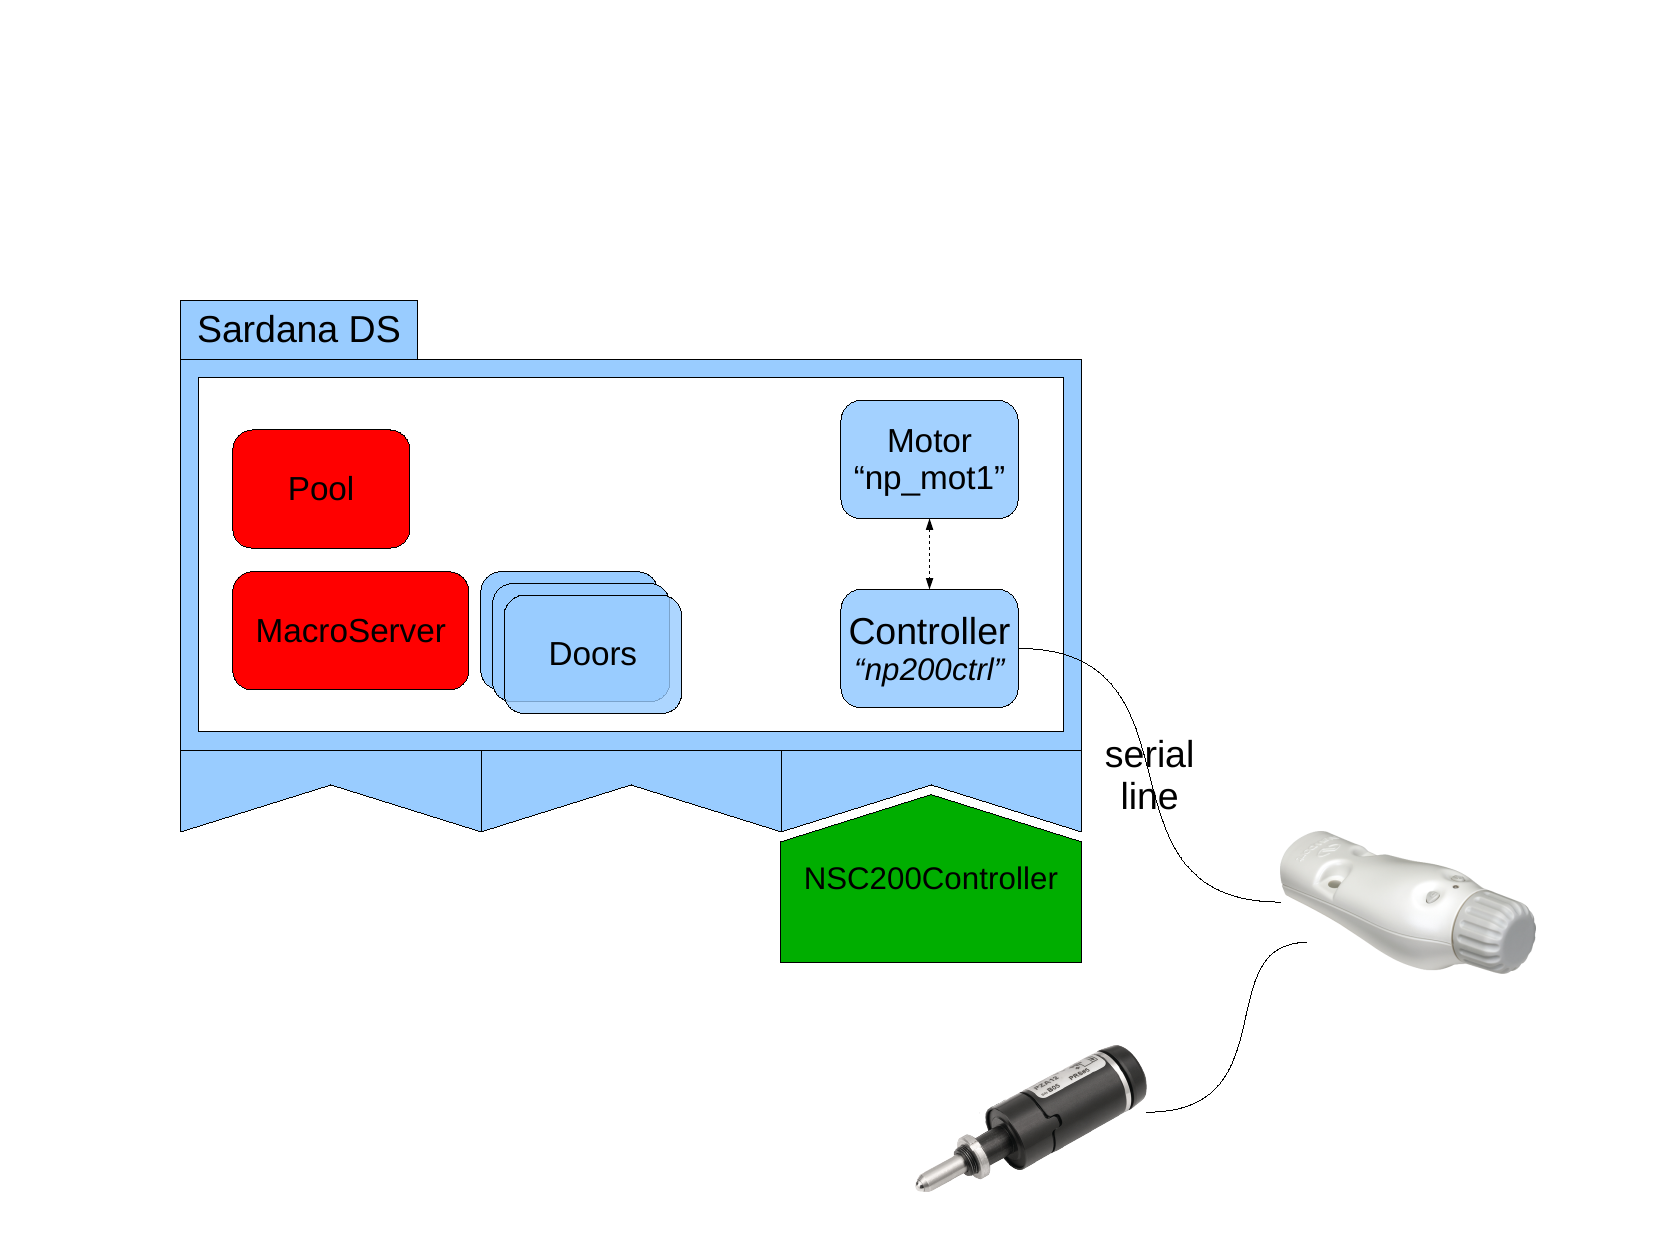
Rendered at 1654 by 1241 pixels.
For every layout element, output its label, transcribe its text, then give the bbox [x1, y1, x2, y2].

text_box MacroServer [232, 571, 469, 690]
picture [1280, 774, 1536, 1030]
text_box Motor “np_mot1” [840, 400, 1019, 519]
text_box Pool [232, 429, 410, 549]
text_box Doors [504, 595, 682, 714]
text_box [180, 359, 1082, 832]
text_box Sardana DS [180, 300, 418, 360]
text_box NSC200Controller [780, 794, 1082, 963]
text_box Controller “np200ctrl” [840, 589, 1019, 708]
picture [897, 1032, 1147, 1192]
